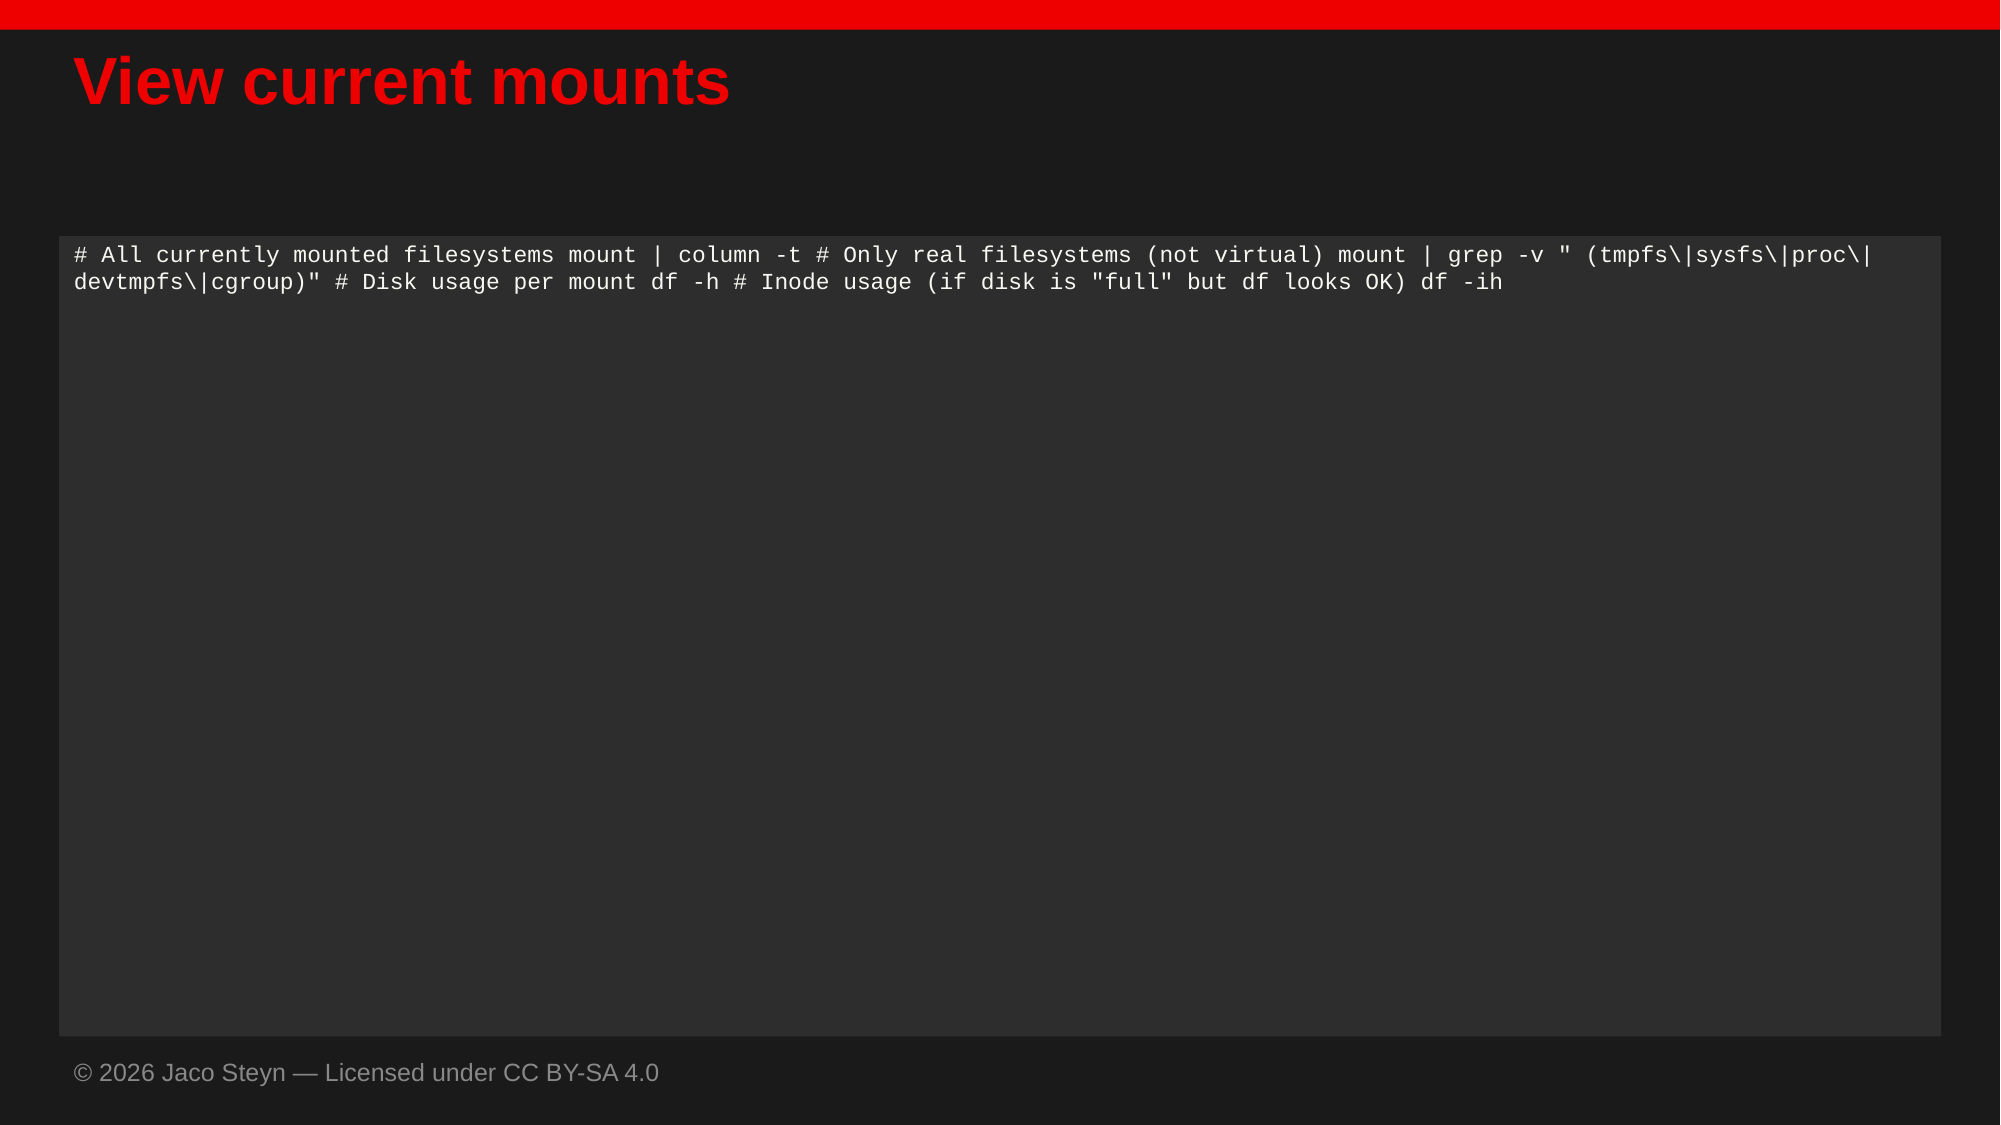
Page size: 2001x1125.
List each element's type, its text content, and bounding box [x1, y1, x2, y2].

text_box [0, 0, 2001, 30]
text_box View current mounts [59, 36, 1942, 208]
text_box # All currently mounted filesystems mount | column -t # Only real filesystems (not virtual) mount | grep -v " (tmpfs\|sysfs\|proc\|devtmpfs\|cgroup)" # Disk usage per mount df -h # Inode usage (if disk is "full" but df looks OK) df -ih [59, 236, 1942, 1037]
text_box © 2026 Jaco Steyn — Licensed under CC BY-SA 4.0 [59, 1051, 1942, 1093]
